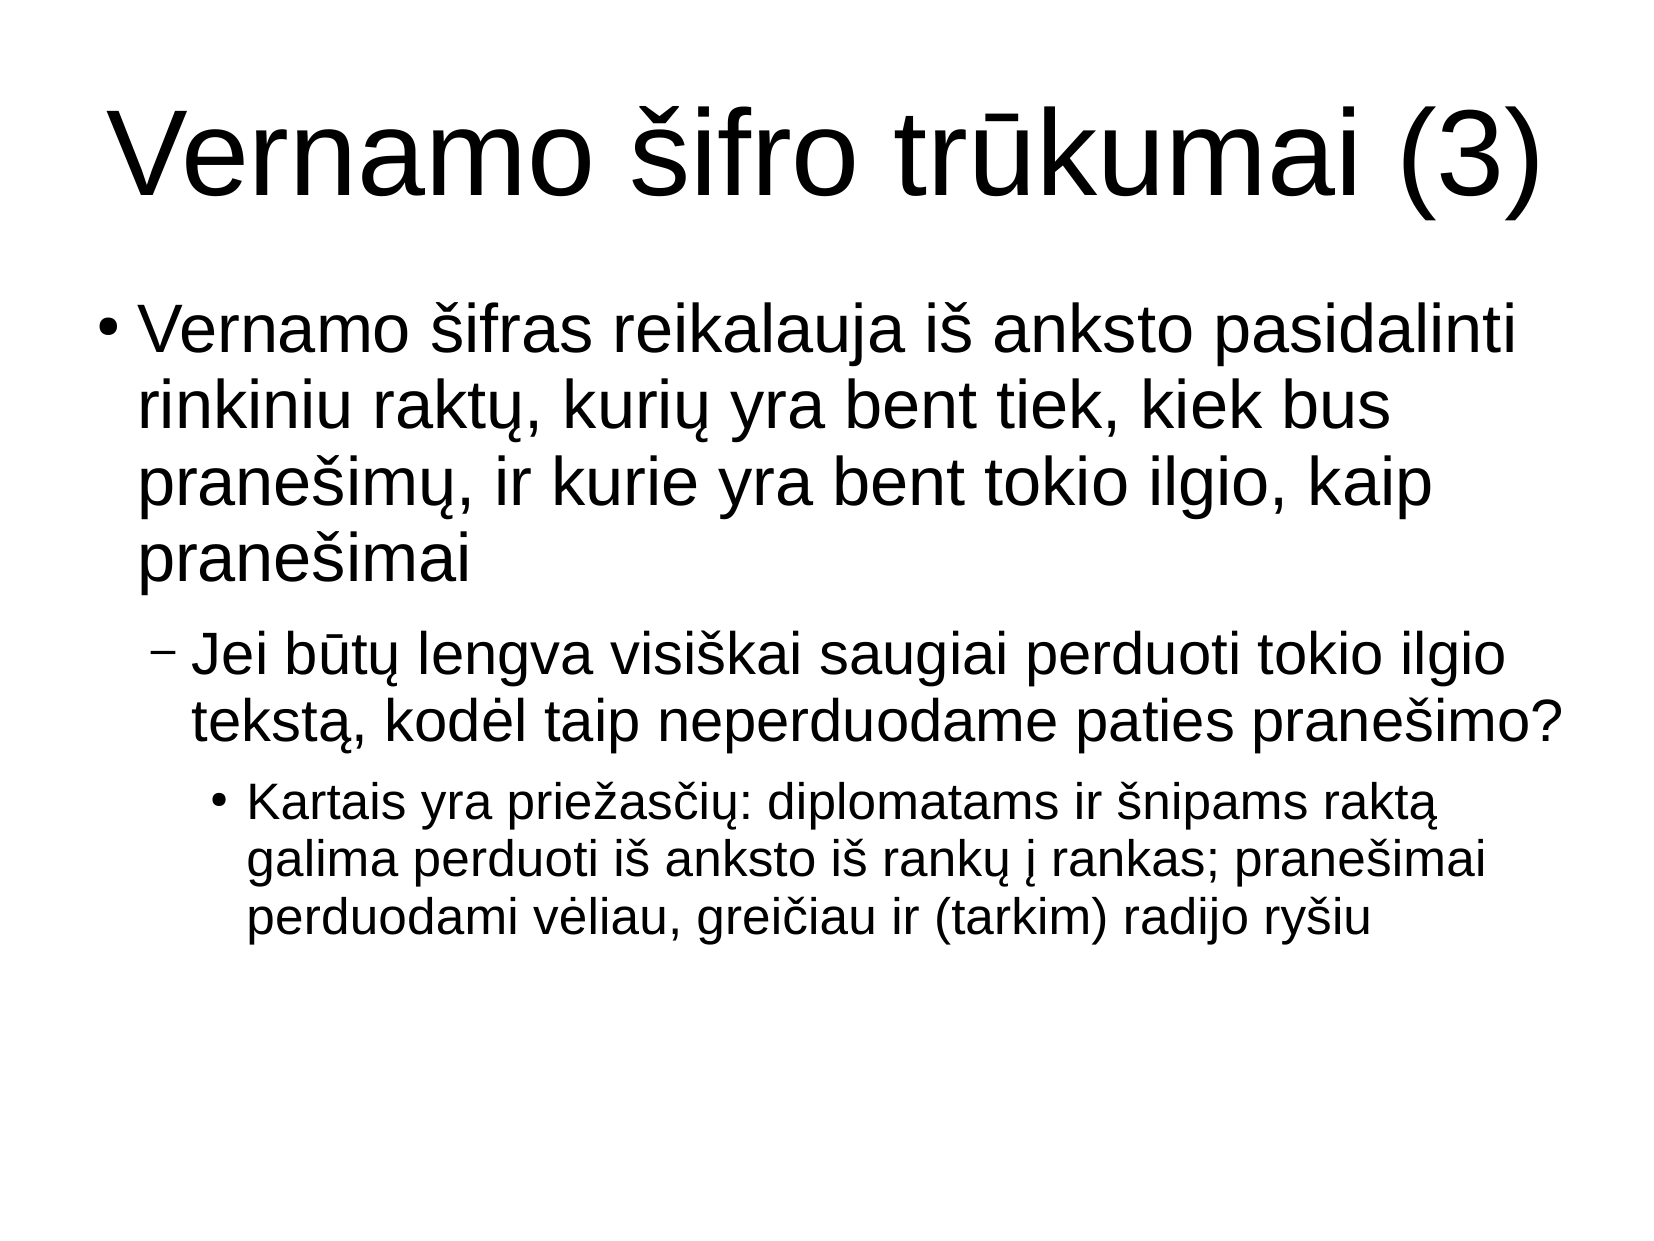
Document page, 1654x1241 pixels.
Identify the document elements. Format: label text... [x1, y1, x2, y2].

title Vernamo šifro trūkumai (3) [82, 49, 1571, 257]
list Vernamo šifras reikalauja iš anksto pasidalinti rinkiniu raktų, kurių yra bent tiek, kiek bus pranešimų, ir kurie yra bent tokio ilgio, kaip pranešimai Jei būtų lengva visiškai saugiai perduoti tokio ilgio tekstą, kodėl taip neperduodame paties pranešimo? Kartais yra priežasčių: diplomatams ir šnipams raktą galima perduoti iš anksto iš rankų į rankas; pranešimai perduodami vėliau, greičiau ir (tarkim) radijo ryšiu [82, 290, 1571, 1010]
